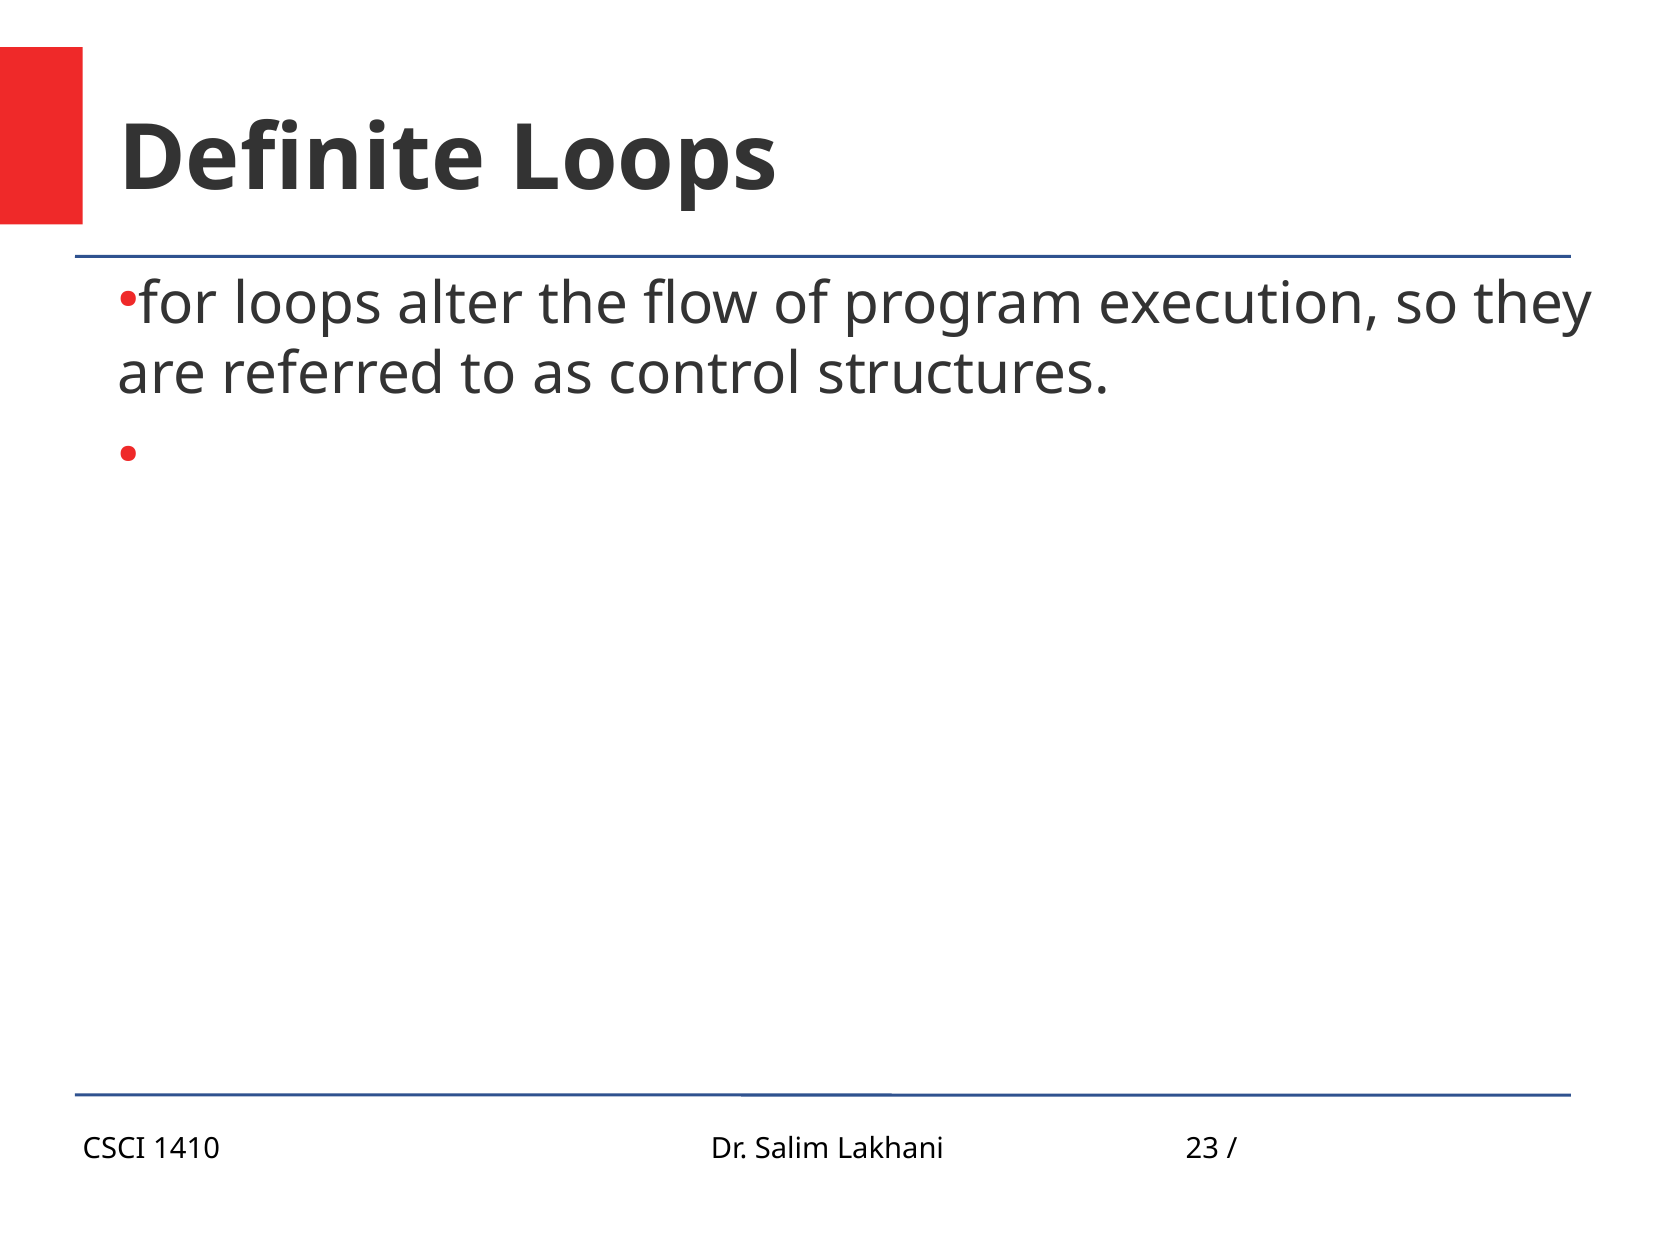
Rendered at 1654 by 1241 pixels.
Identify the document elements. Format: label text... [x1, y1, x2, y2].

text_box CSCI 1410 [82, 1129, 468, 1216]
list for loops alter the flow of program execution, so they are referred to as control structures. [117, 265, 1654, 1081]
text_box Dr. Salim Lakhani [565, 1129, 1090, 1216]
title Definite Loops [118, 49, 1571, 257]
text_box / [1185, 1129, 1571, 1216]
